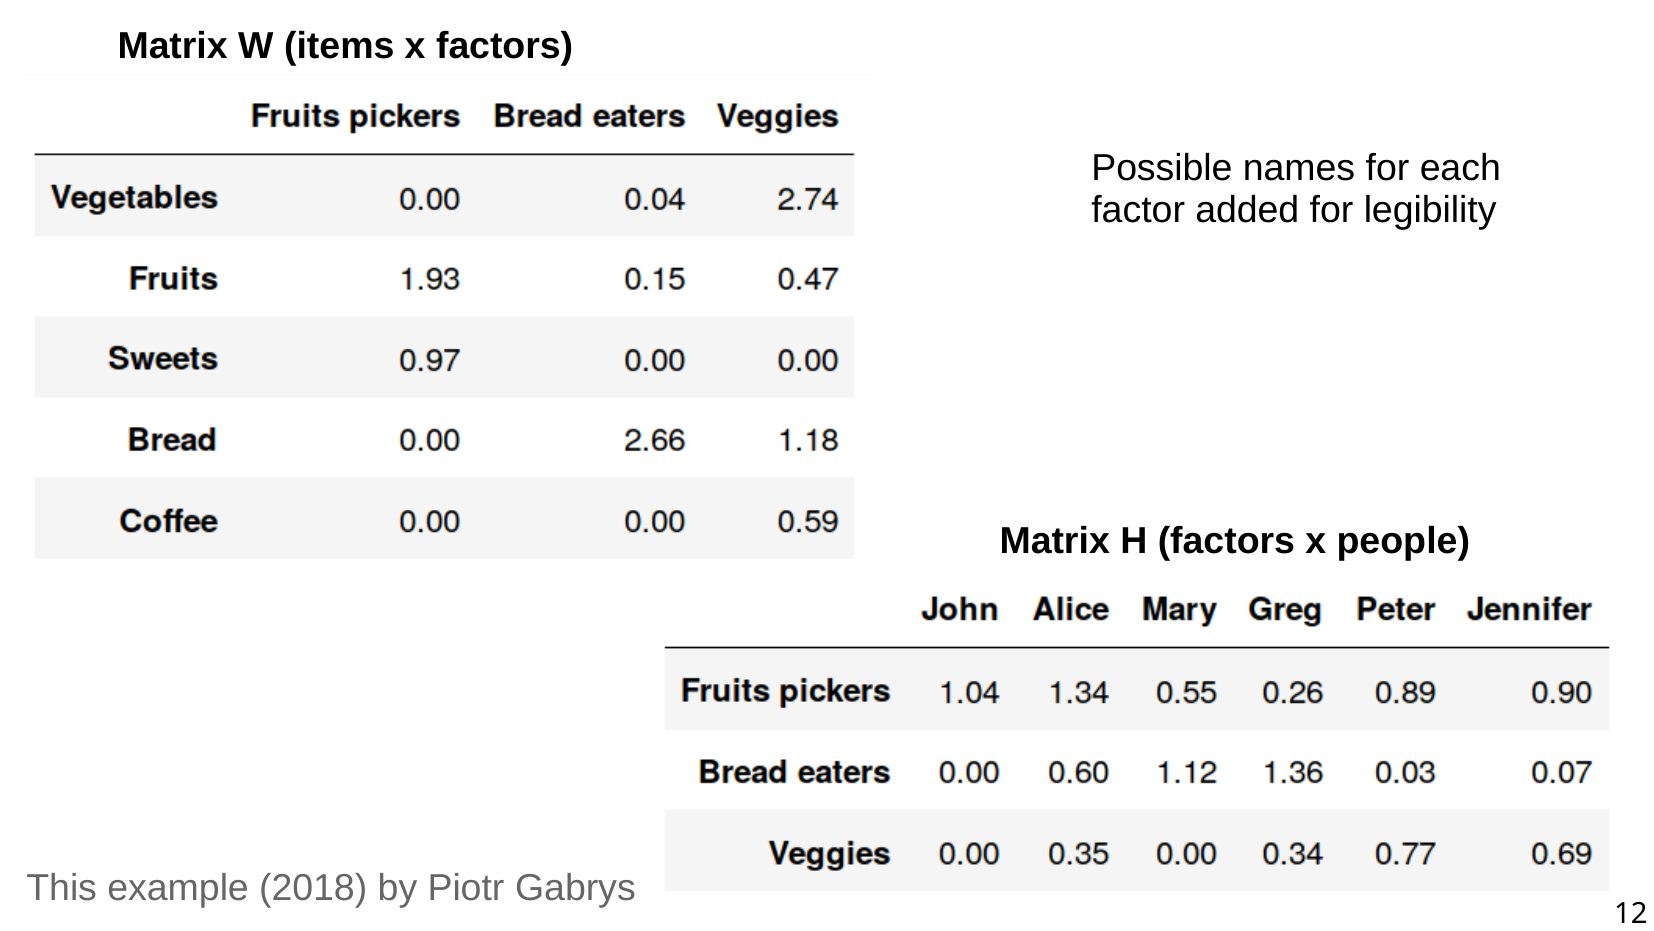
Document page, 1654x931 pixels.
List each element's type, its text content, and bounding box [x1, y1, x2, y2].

picture [648, 575, 1636, 896]
text_box Matrix H (factors x people) [984, 512, 1510, 569]
picture [24, 74, 873, 570]
text_box Possible names for each factor added for legibility [1076, 139, 1548, 238]
text_box Matrix W (items x factors) [102, 17, 922, 74]
text_box This example (2018) by Piotr Gabrys [8, 859, 665, 926]
